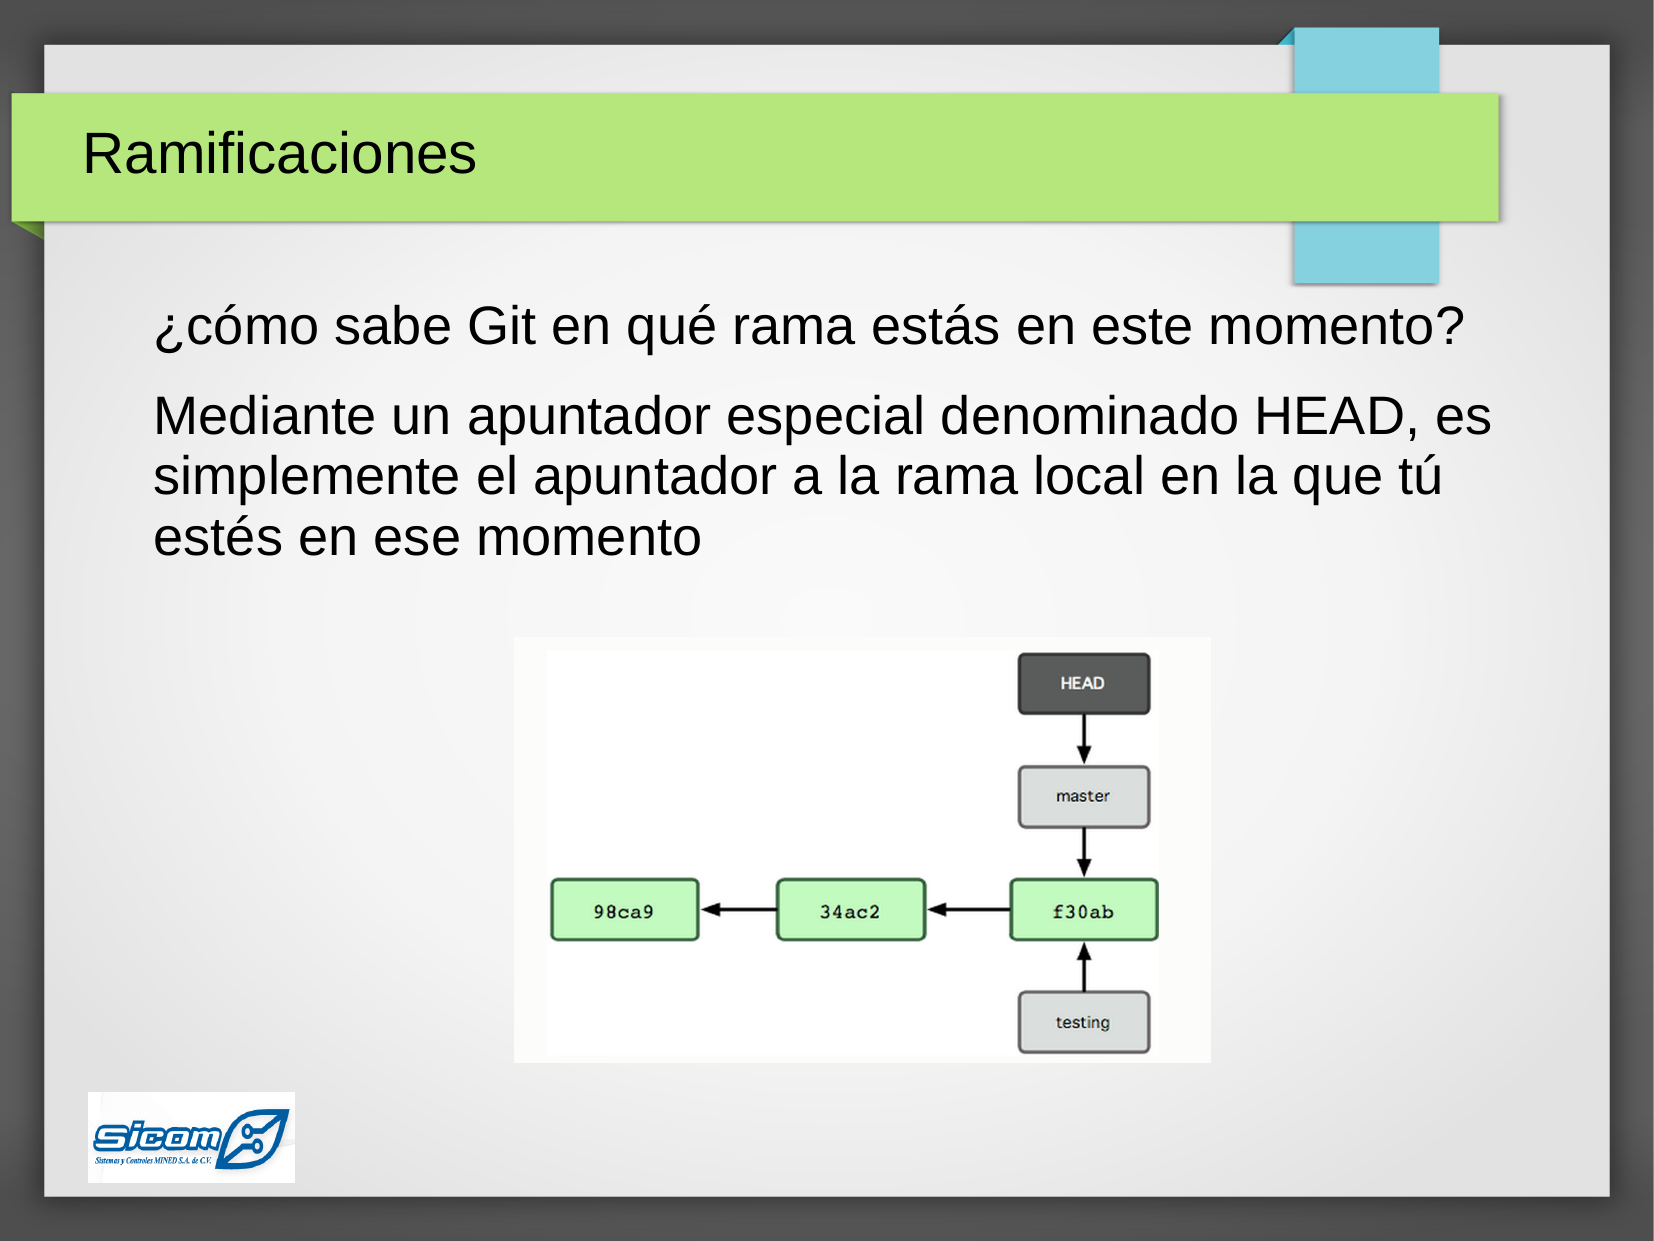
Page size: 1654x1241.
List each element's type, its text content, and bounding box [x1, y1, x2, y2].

picture [0, 0, 1654, 1241]
list ¿cómo sabe Git en qué rama estás en este momento? Mediante un apuntador especial denominado HEAD, es simplemente el apuntador a la rama local en la que tú estés en ese momento [82, 295, 1571, 1015]
title Ramificaciones [82, 94, 1264, 213]
